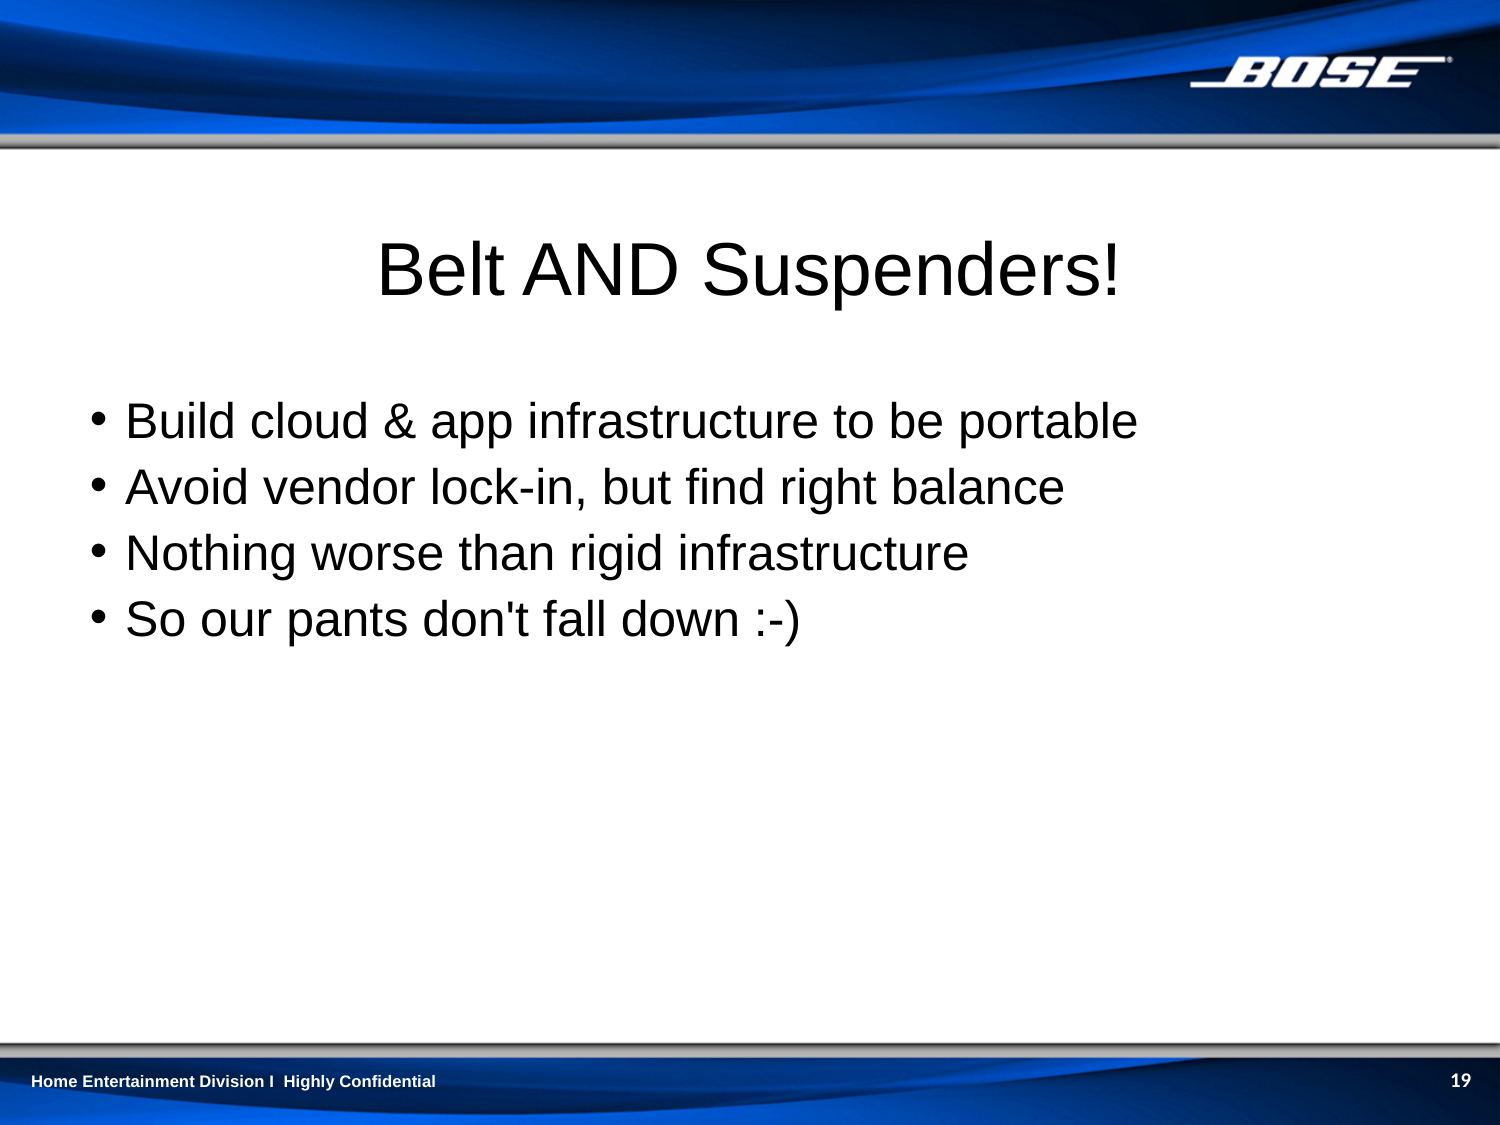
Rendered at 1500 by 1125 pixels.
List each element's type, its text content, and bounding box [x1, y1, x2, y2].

text_box Build cloud & app infrastructure to be portable Avoid vendor lock-in, but find right balance Nothing worse than rigid infrastructure So our pants don't fall down :-) [74, 375, 1425, 1003]
picture [0, 0, 1500, 1125]
text_box Belt AND Suspenders! [74, 185, 1425, 345]
